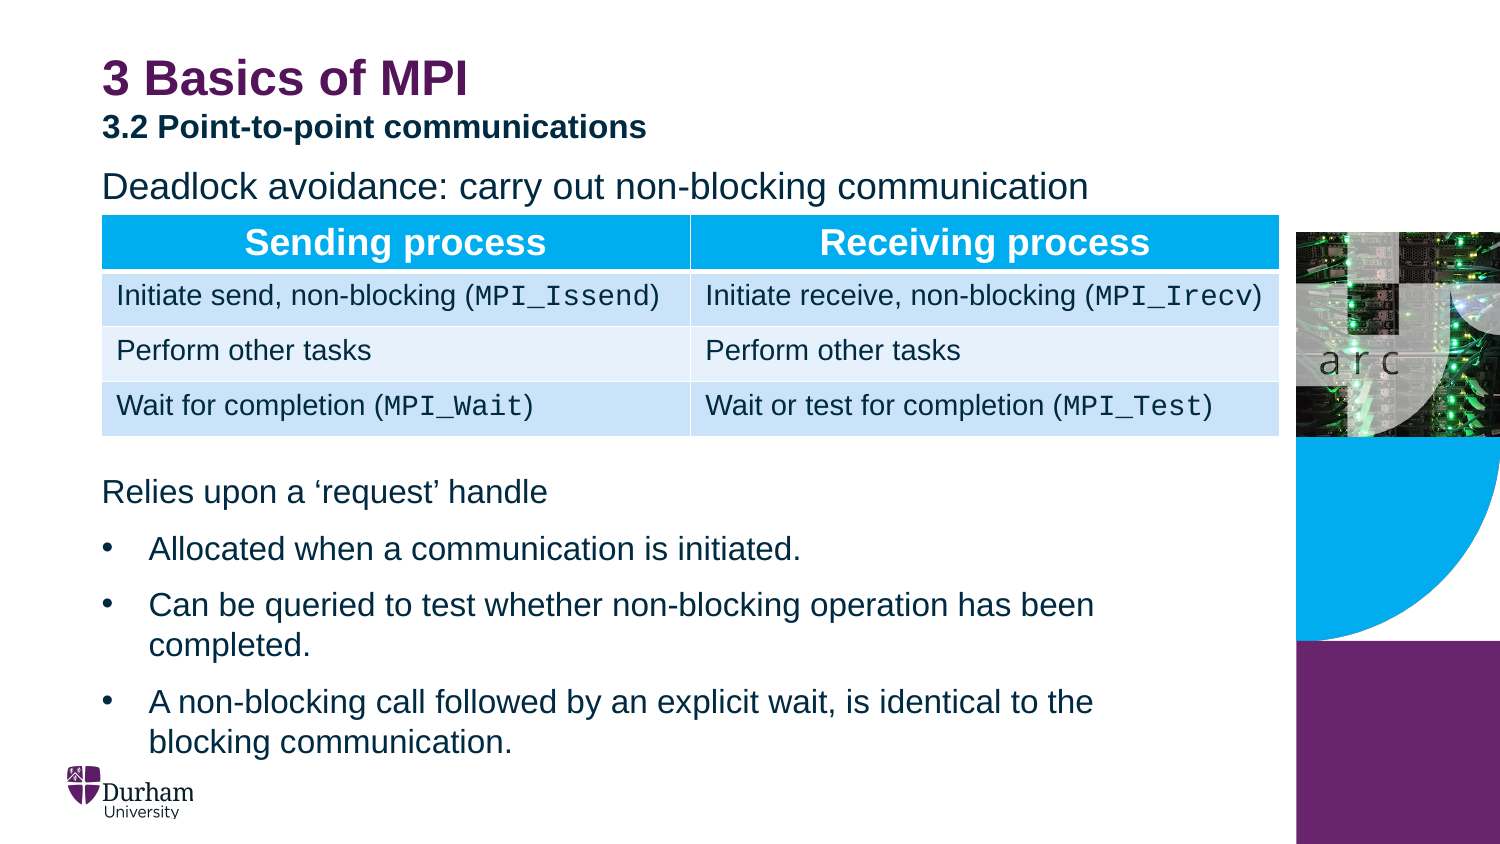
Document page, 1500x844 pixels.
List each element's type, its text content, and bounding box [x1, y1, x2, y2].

table_cell Initiate send, non-blocking (MPI_Issend) [102, 274, 690, 326]
list Deadlock avoidance: carry out non-blocking communication Relies upon a ‘request’ handle Allocated when a communication is initiated. Can be queried to test whether non-blocking operation has been completed. A non-blocking call followed by an explicit wait, is identical to the blocking communication. [101, 437, 1215, 747]
table_cell Perform other tasks [102, 327, 690, 381]
list Deadlock avoidance: carry out non-blocking communication Relies upon a ‘request’ handle Allocated when a communication is initiated. Can be queried to test whether non-blocking operation has been completed. A non-blocking call followed by an explicit wait, is identical to the blocking communication. [101, 161, 1215, 213]
table_cell Wait or test for completion (MPI_Test) [691, 382, 1279, 436]
picture [1296, 232, 1500, 436]
picture [1332, 467, 1500, 640]
table_cell Perform other tasks [691, 327, 1279, 381]
table_cell Initiate receive, non-blocking (MPI_Irecv) [691, 274, 1279, 326]
table_header Receiving process [691, 215, 1279, 269]
table_header Sending process [102, 215, 690, 269]
title 3 Basics of MPI 3.2 Point-to-point communications [101, 45, 1399, 187]
table_cell Wait for completion (MPI_Wait) [102, 382, 690, 436]
text_box [1296, 640, 1500, 844]
picture [67, 766, 193, 819]
